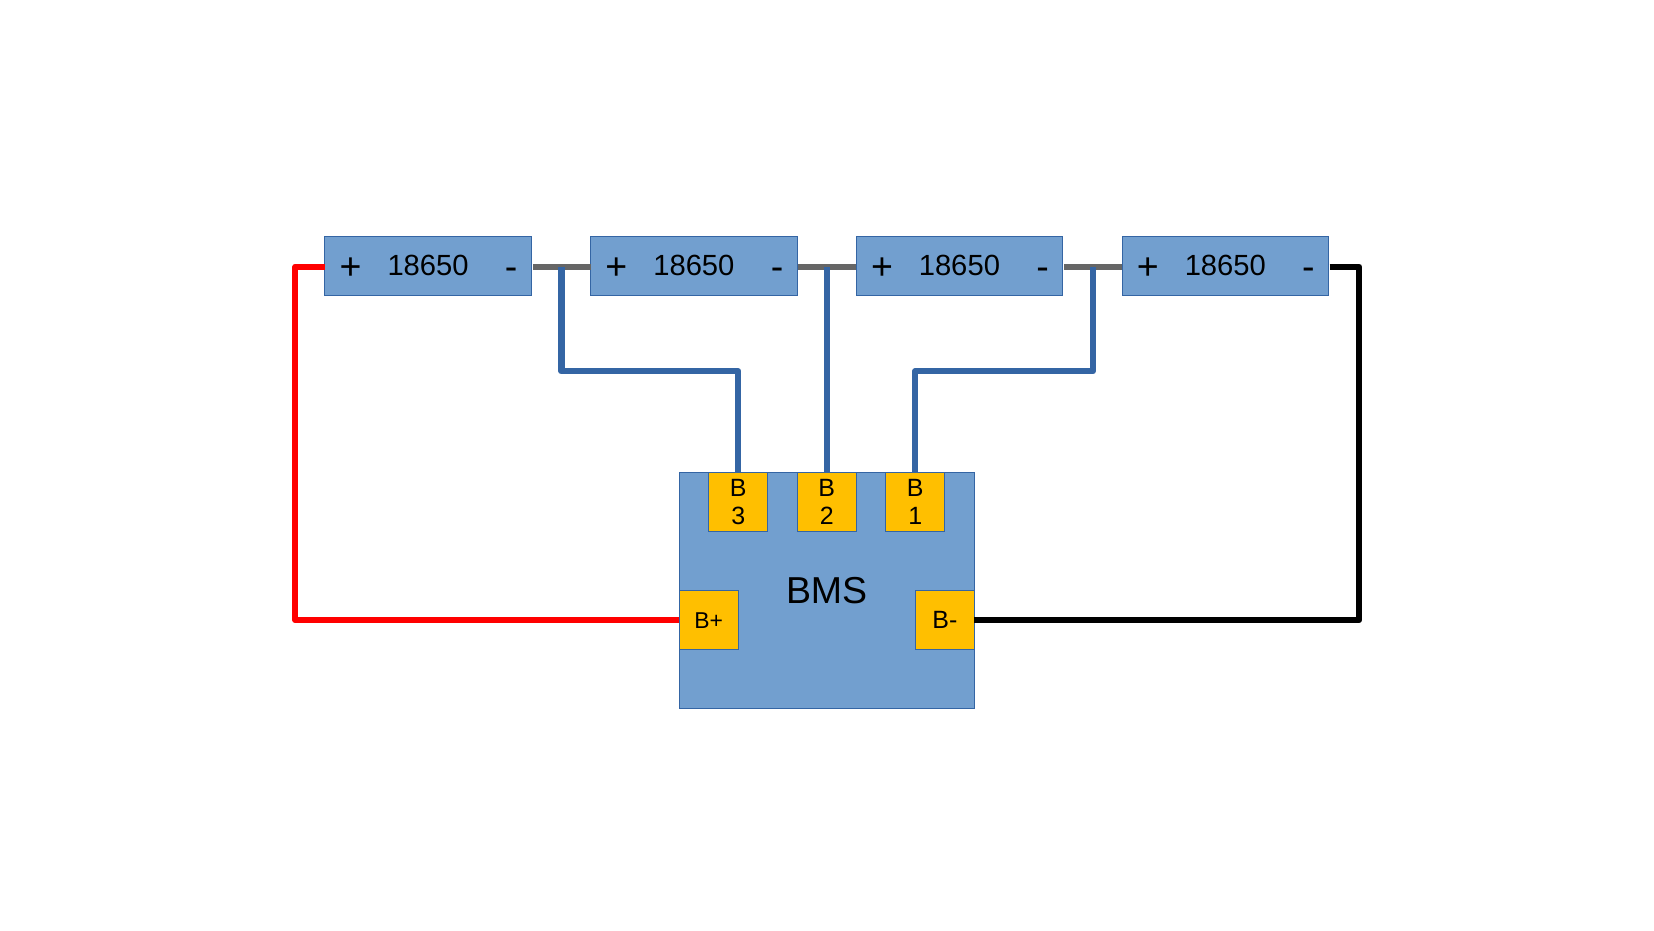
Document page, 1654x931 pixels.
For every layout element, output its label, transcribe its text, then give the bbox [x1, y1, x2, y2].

text_box + [856, 238, 908, 296]
text_box 18650 [324, 236, 532, 296]
text_box - [756, 238, 798, 296]
text_box B2 [797, 472, 857, 532]
text_box - [1021, 238, 1064, 296]
text_box BMS [679, 472, 975, 709]
text_box B+ [679, 590, 739, 650]
text_box + [324, 238, 377, 296]
text_box 18650 [856, 236, 1063, 296]
text_box B- [915, 590, 975, 650]
text_box B3 [708, 472, 768, 532]
text_box + [590, 238, 642, 296]
text_box B1 [885, 472, 945, 532]
text_box - [490, 238, 533, 296]
text_box + [1122, 238, 1174, 296]
text_box 18650 [590, 236, 798, 296]
text_box 18650 [1122, 236, 1329, 296]
text_box - [1287, 238, 1330, 296]
